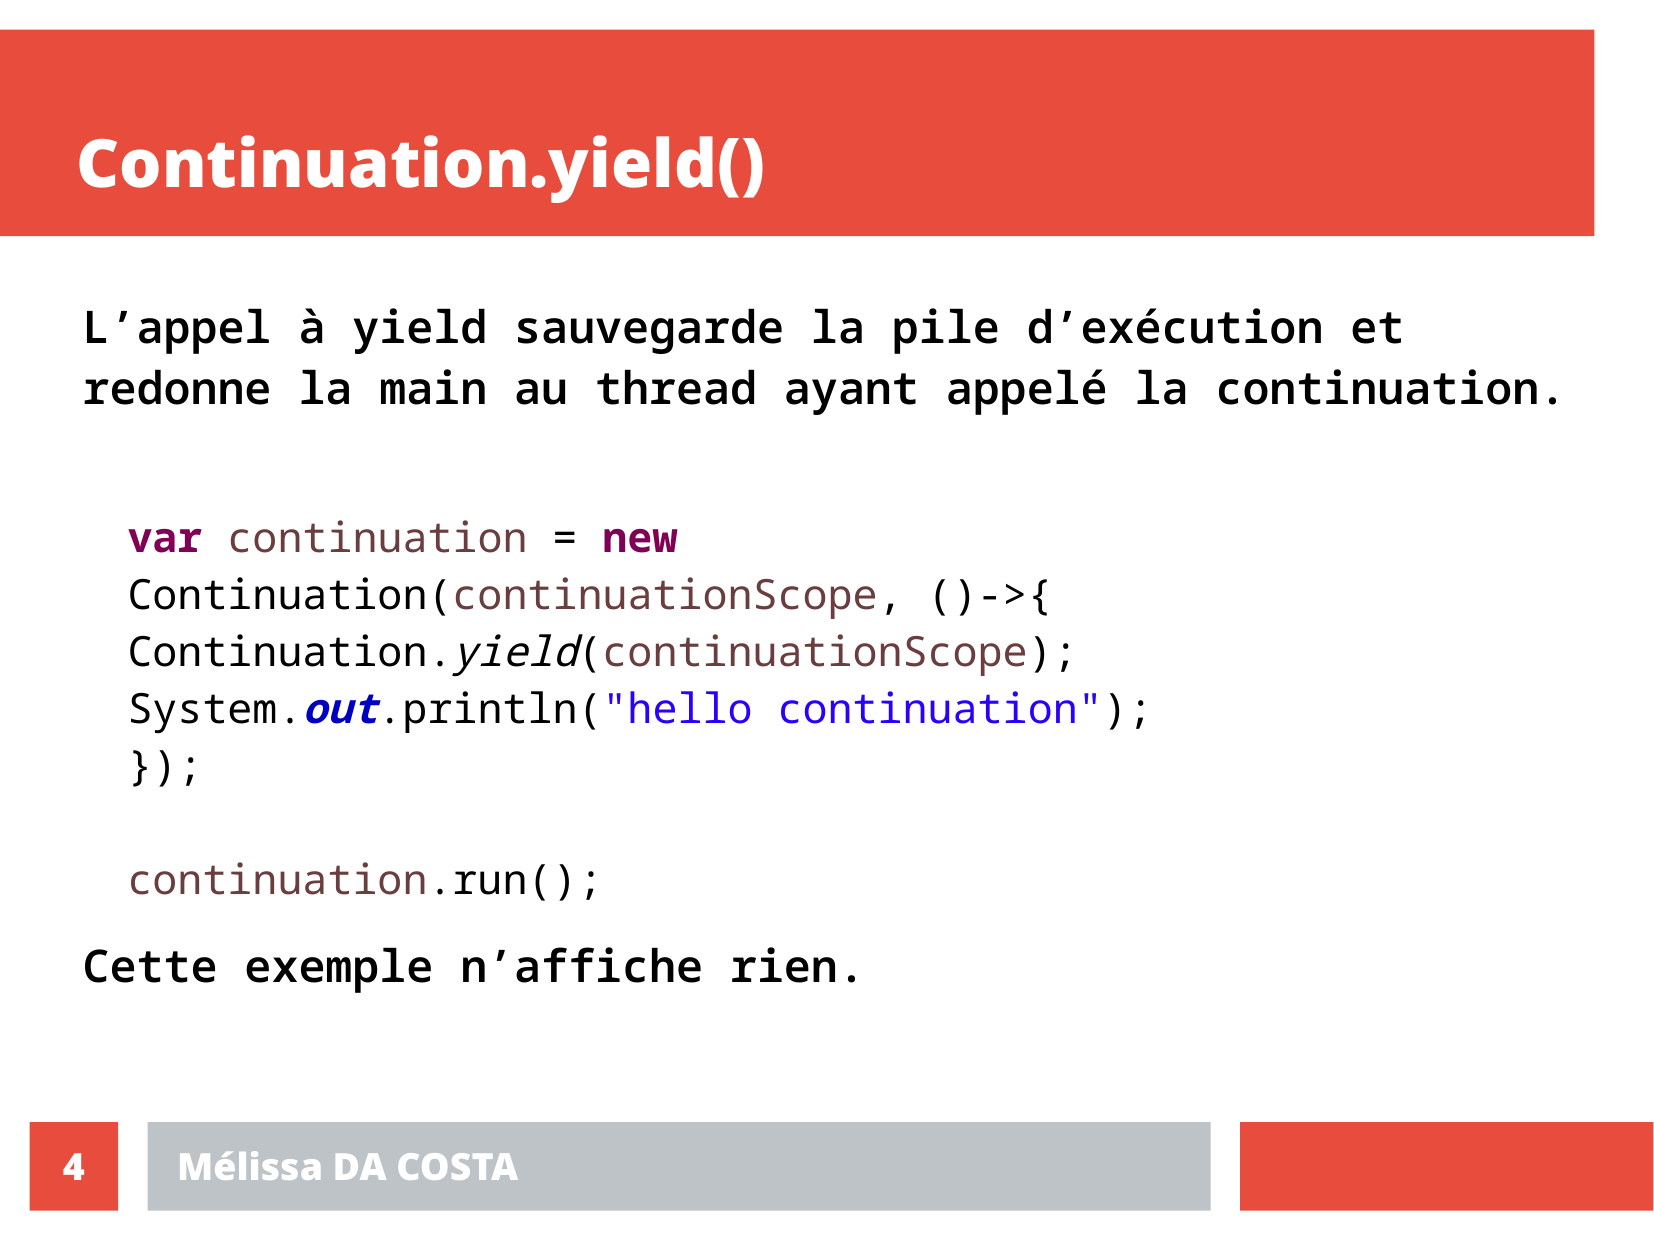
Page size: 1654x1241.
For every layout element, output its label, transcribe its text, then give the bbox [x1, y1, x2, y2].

title Continuation.yield() [59, 59, 1595, 207]
list L’appel à yield sauvegarde la pile d’exécution et redonne la main au thread ayant appelé la continuation. Cette exemple n’affiche rien. [82, 295, 1571, 1063]
text_box var continuation = new Continuation(continuationScope, ()->{ Continuation.yield(continuationScope); System.out.println("hello continuation"); }); continuation.run(); [112, 500, 1477, 863]
